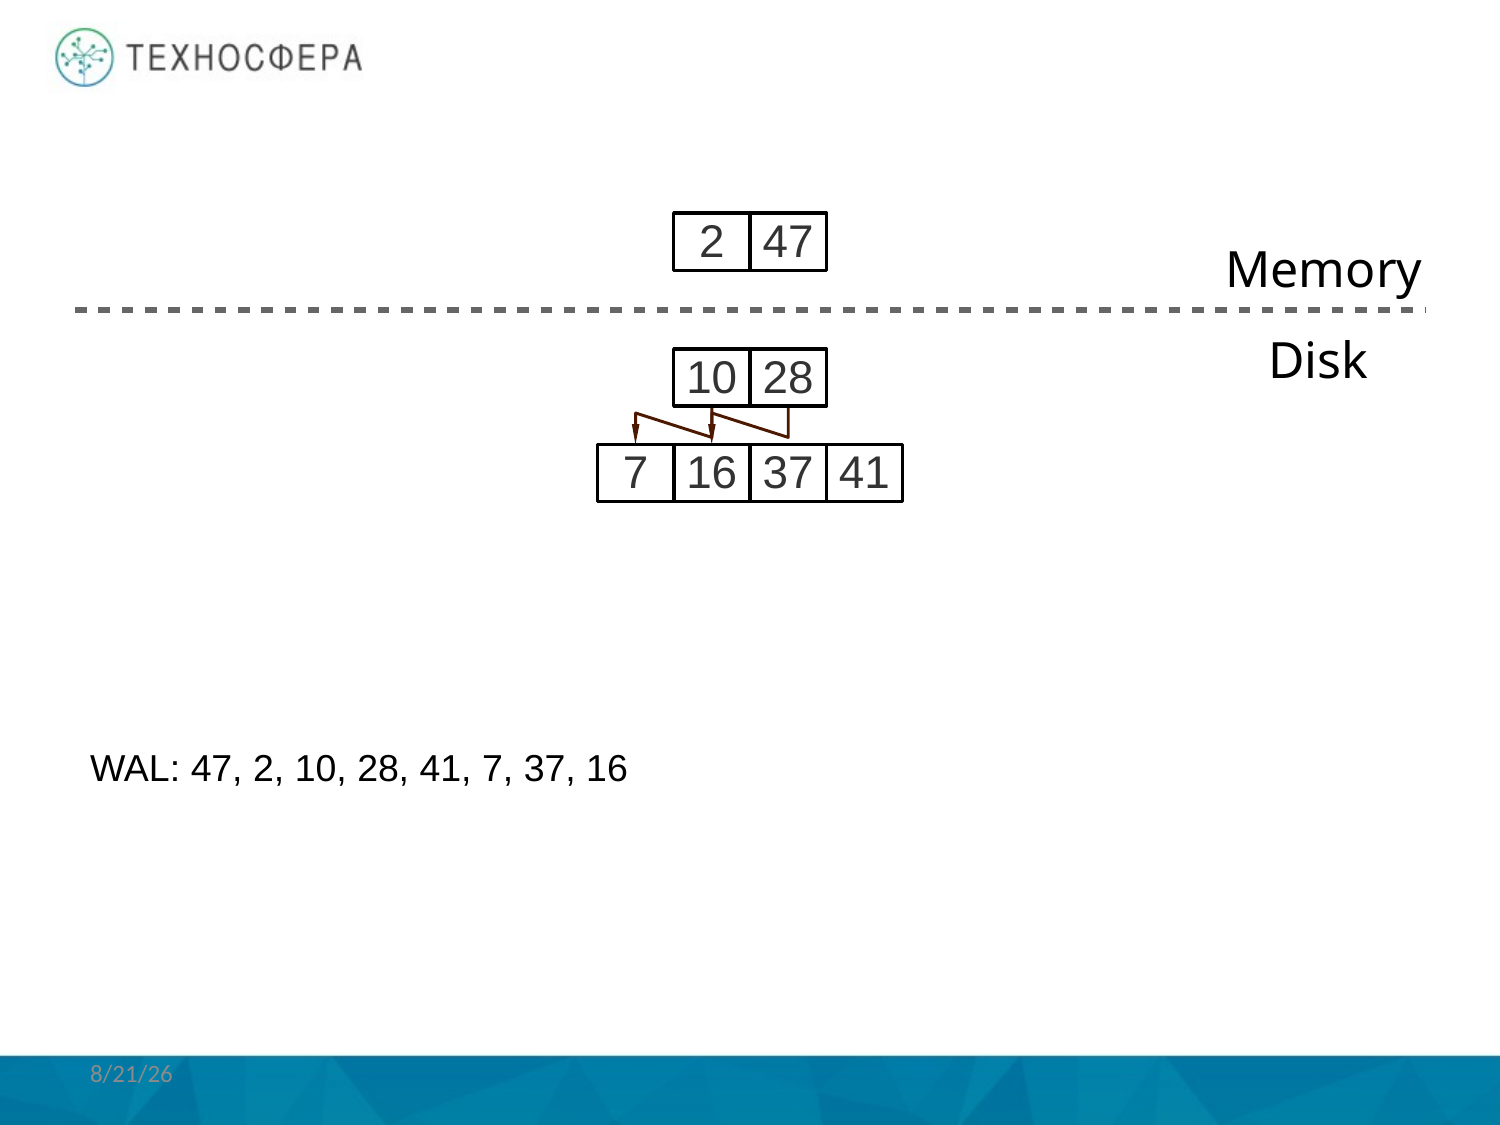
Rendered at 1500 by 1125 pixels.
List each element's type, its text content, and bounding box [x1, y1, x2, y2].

text_box 47 [750, 213, 827, 271]
text_box 28 [750, 348, 827, 407]
text_box 10 [673, 348, 750, 407]
text_box 41 [826, 444, 903, 502]
text_box Memory [1210, 226, 1443, 303]
text_box 2 [673, 213, 750, 271]
text_box WAL: 47, 2, 10, 28, 41, 7, 37, 16 [75, 740, 1361, 797]
text_box 16 [673, 444, 750, 502]
picture [0, 0, 1500, 1057]
text_box Disk [1253, 317, 1392, 394]
text_box 37 [750, 444, 826, 502]
text_box 7 [597, 444, 673, 502]
